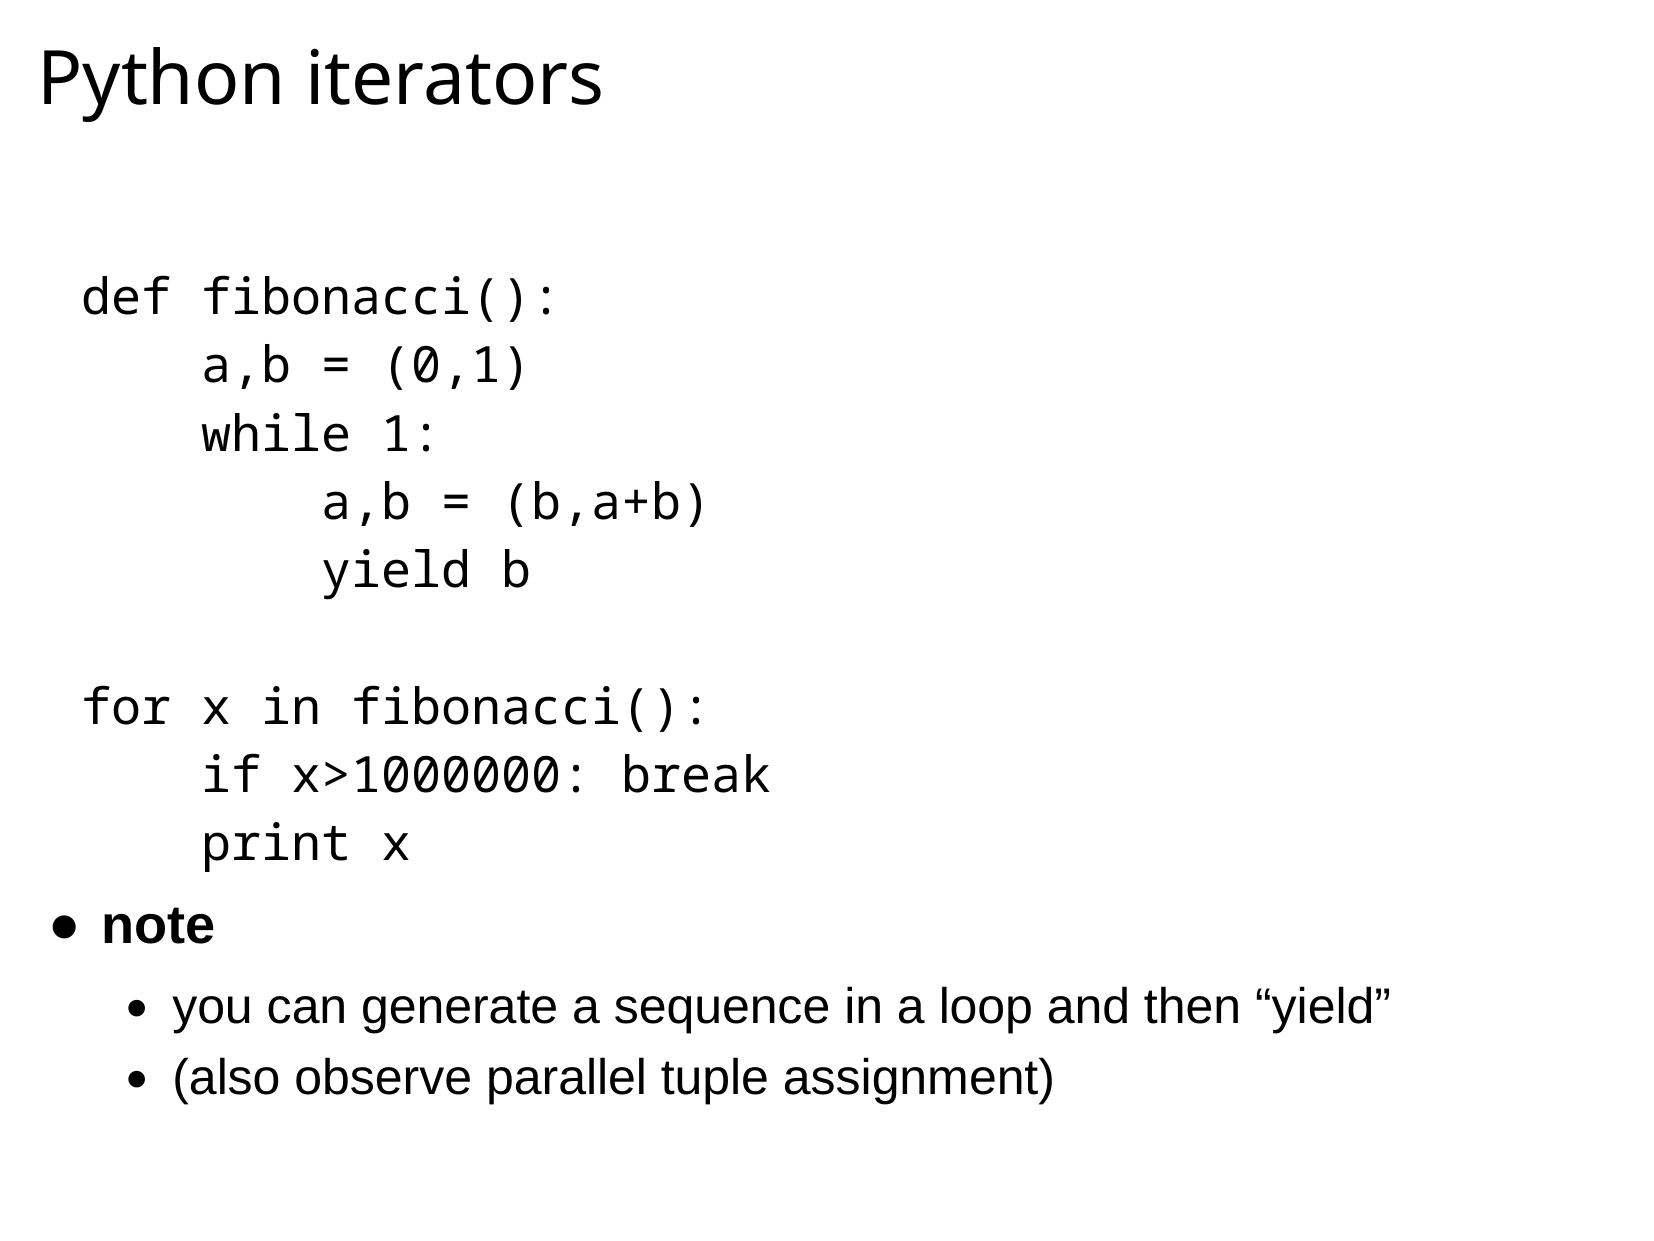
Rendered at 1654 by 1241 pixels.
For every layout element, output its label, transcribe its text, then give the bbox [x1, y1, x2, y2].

title Python iterators [37, 0, 1613, 151]
list note you can generate a sequence in a loop and then “yield” (also observe parallel tuple assignment) [30, 766, 1654, 1233]
text_box def fibonacci(): a,b = (0,1) while 1: a,b = (b,a+b) yield b for x in fibonacci(): if x>1000000: break print x [66, 253, 1546, 766]
